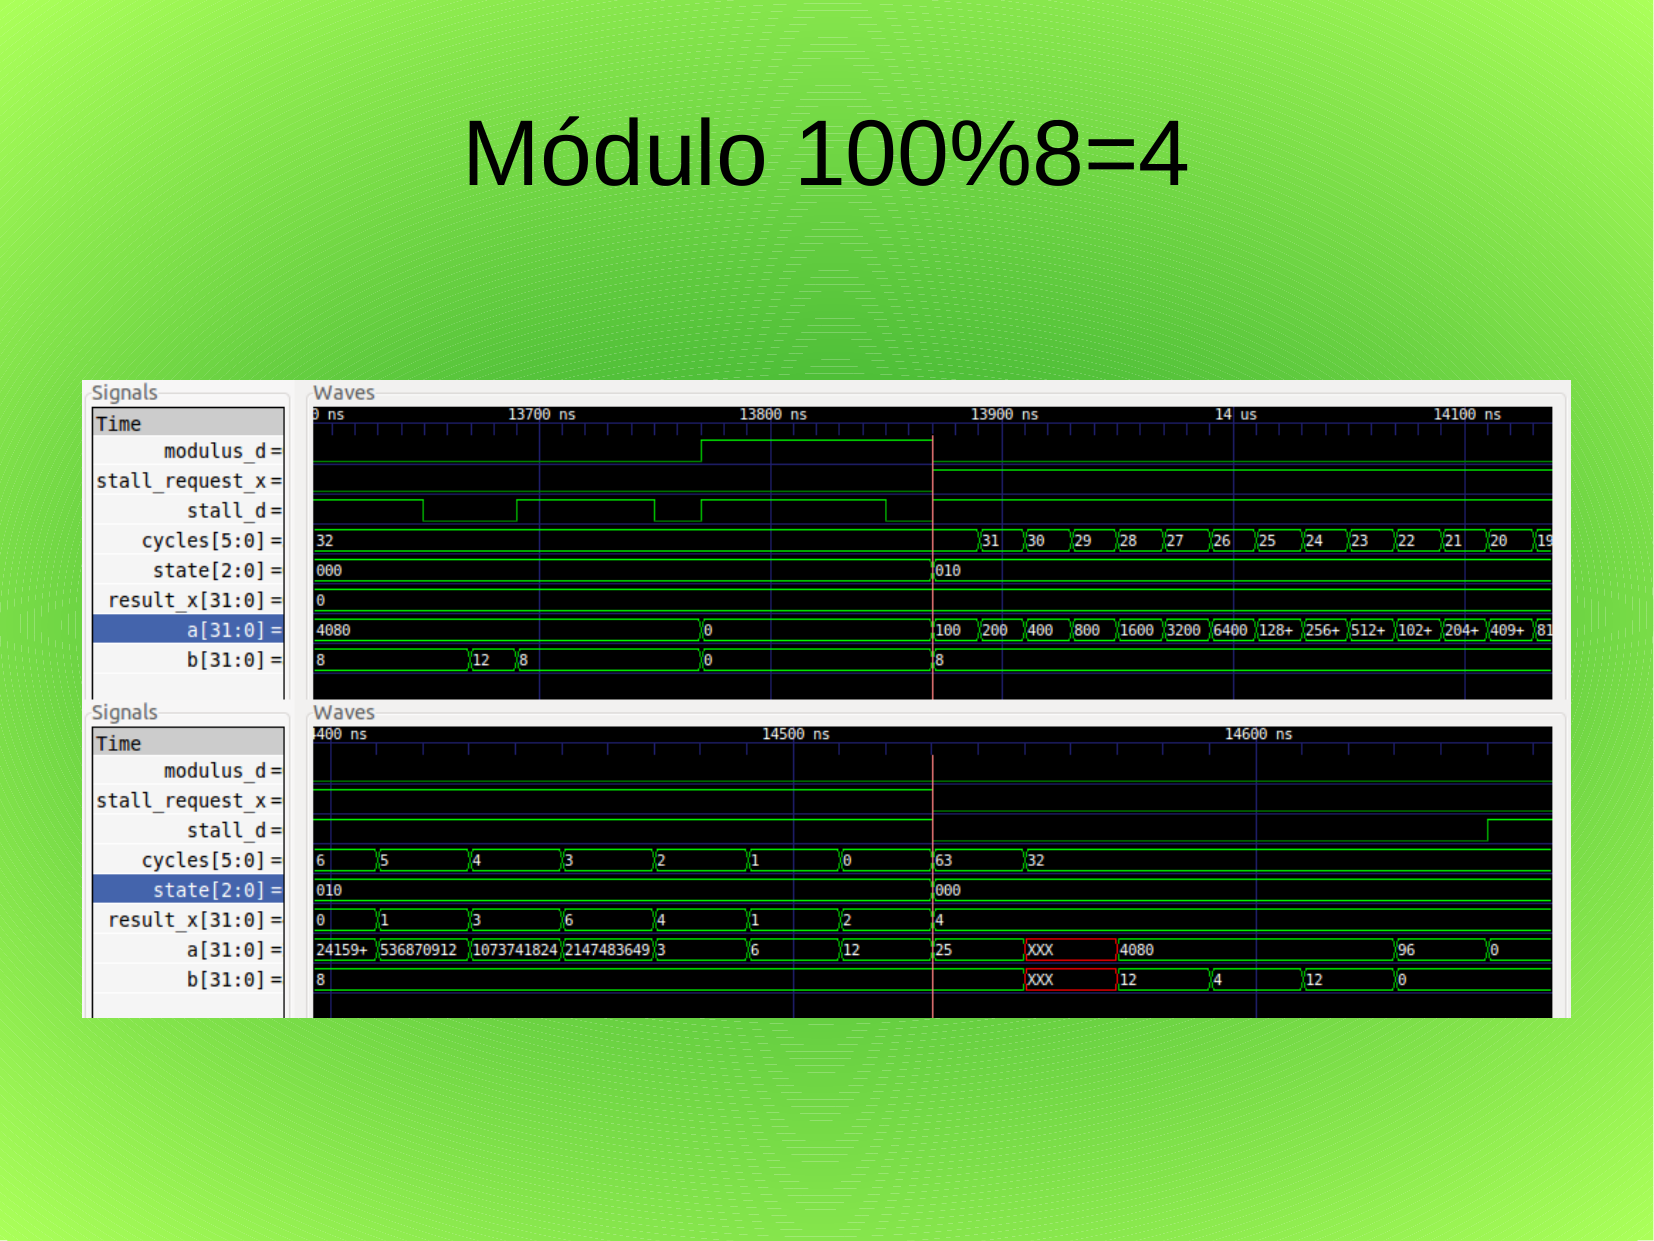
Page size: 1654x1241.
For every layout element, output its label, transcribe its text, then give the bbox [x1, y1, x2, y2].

picture [82, 380, 1571, 1018]
title Módulo 100%8=4 [82, 49, 1571, 257]
